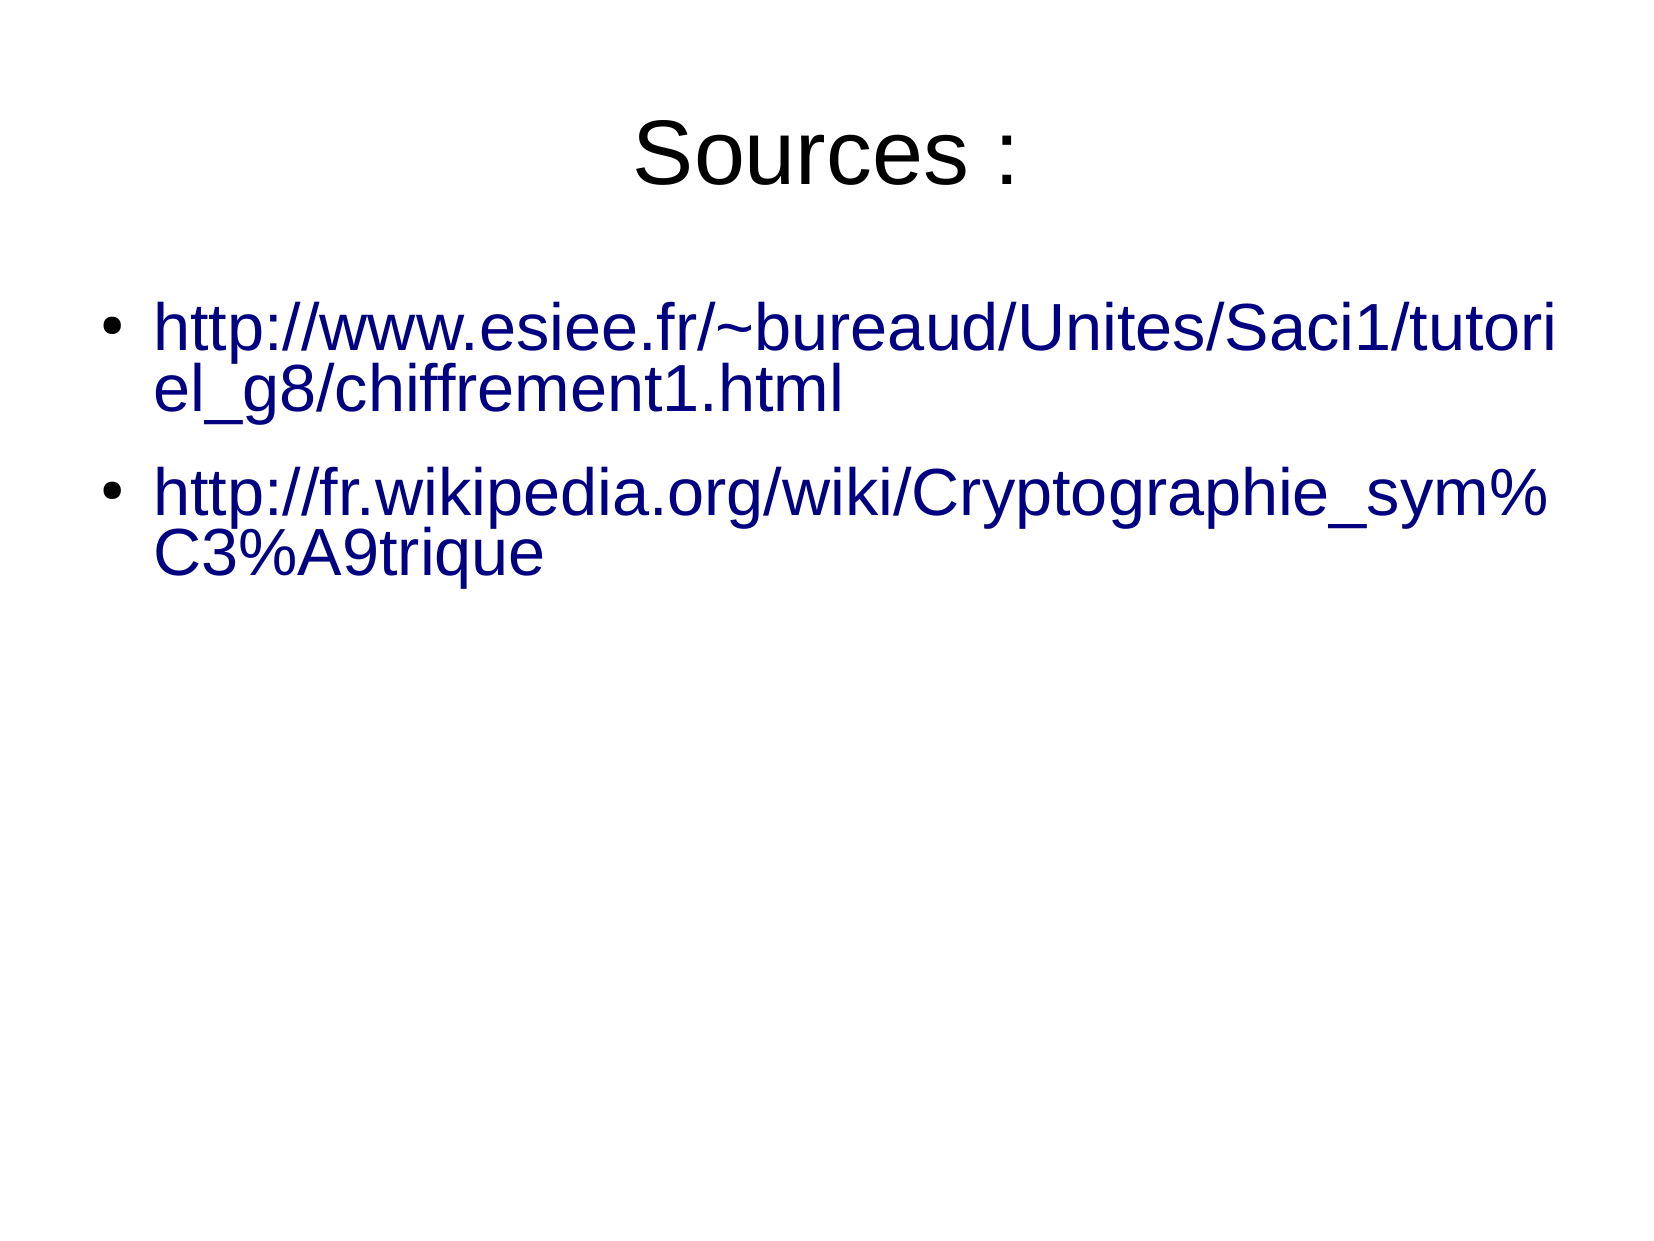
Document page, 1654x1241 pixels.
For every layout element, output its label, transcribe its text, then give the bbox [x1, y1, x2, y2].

title Sources : [82, 49, 1571, 257]
list http://www.esiee.fr/~bureaud/Unites/Saci1/tutoriel_g8/chiffrement1.html http://fr.wikipedia.org/wiki/Cryptographie_sym%C3%A9trique [82, 290, 1571, 1010]
